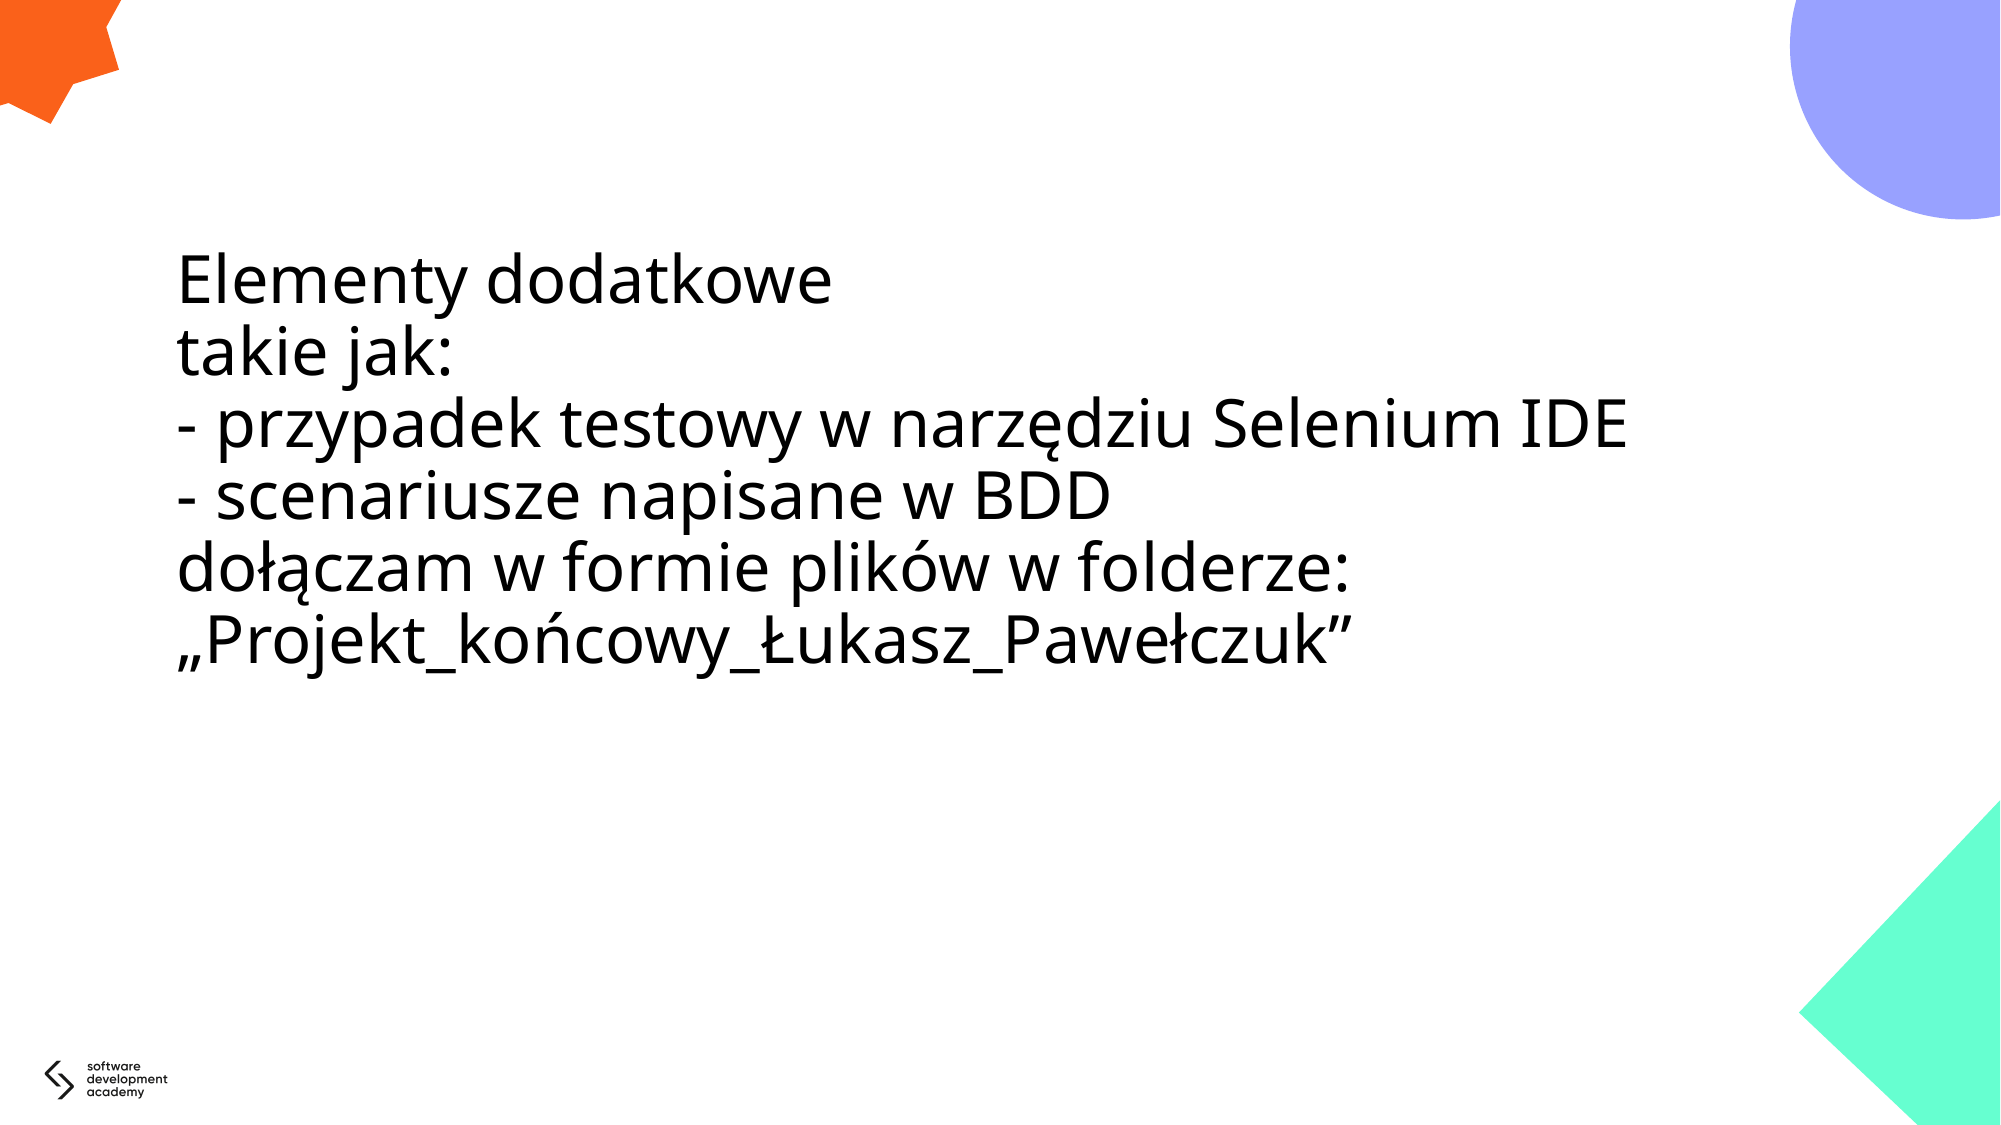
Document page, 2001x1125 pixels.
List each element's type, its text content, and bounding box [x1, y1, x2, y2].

title Elementy dodatkowe takie jak: - przypadek testowy w narzędziu Selenium IDE - scenariusze napisane w BDD dołączam w formie plików w folderze: „Projekt_końcowy_Łukasz_Pawełczuk” [161, 514, 1796, 733]
picture [19, 1035, 193, 1125]
